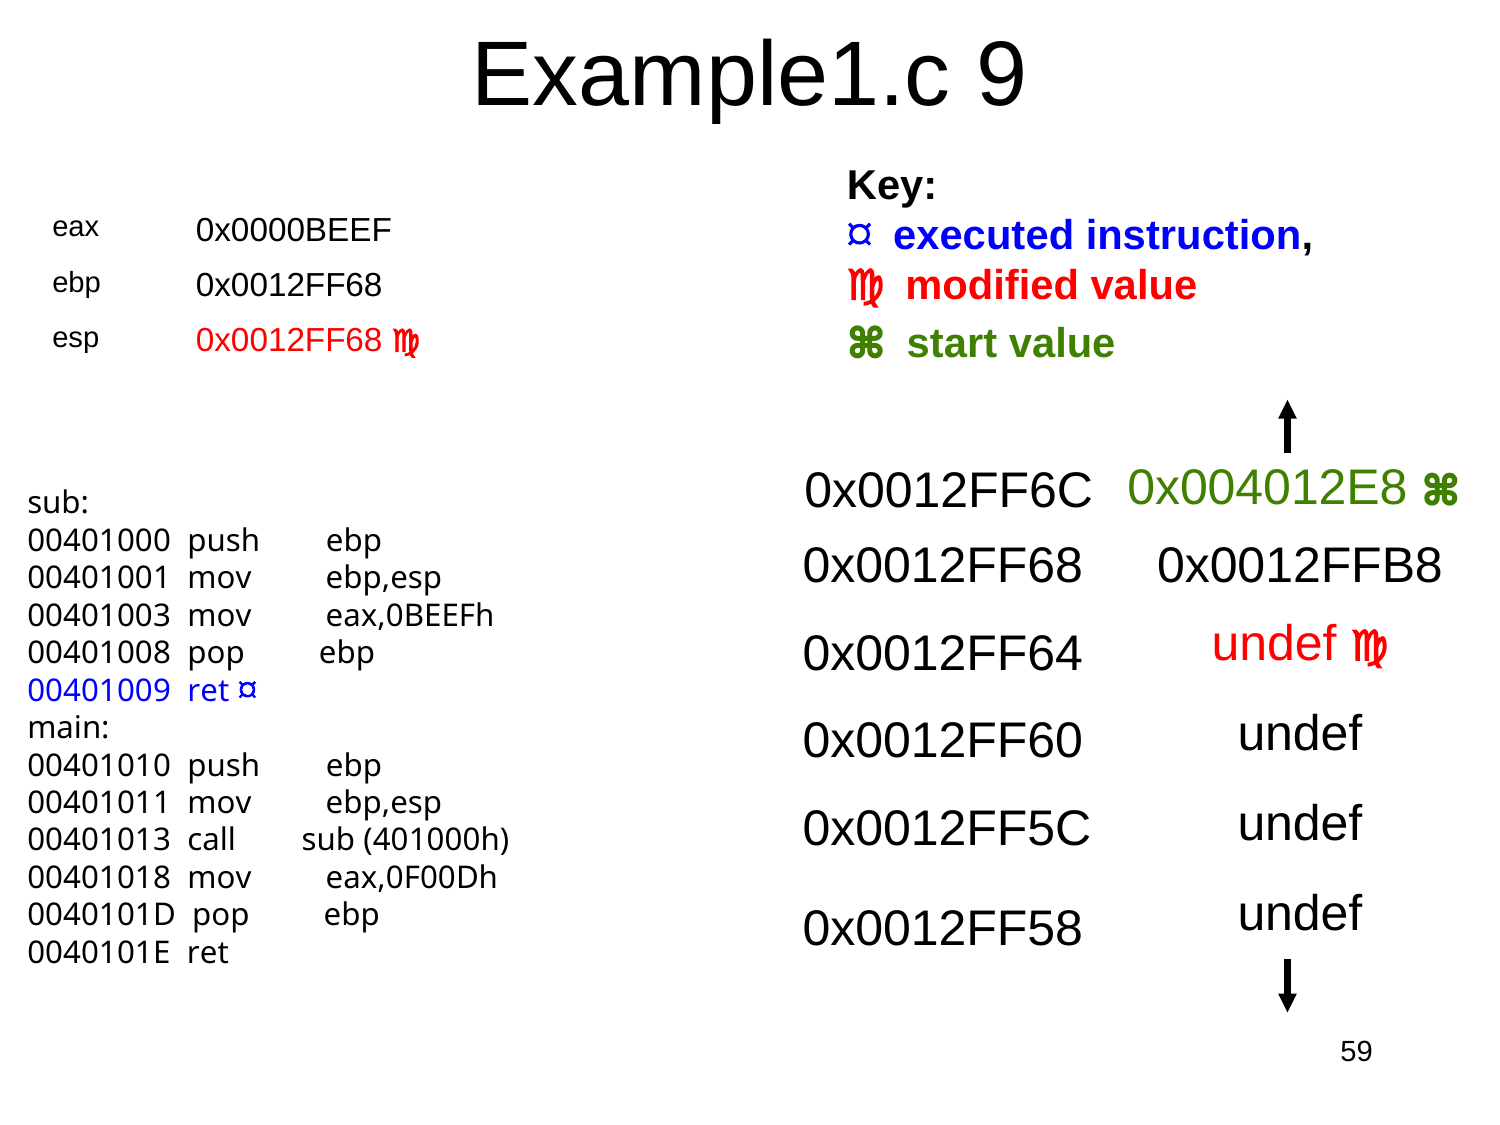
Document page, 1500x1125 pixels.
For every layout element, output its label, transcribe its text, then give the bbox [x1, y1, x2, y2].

table_header 0x0012FFB8 [1112, 525, 1487, 603]
table_cell ebp [38, 255, 181, 311]
text_box 0x0012FF68 [787, 524, 1098, 601]
table_cell 0x0012FF68 [181, 255, 525, 311]
text_box 0x0012FF5C [787, 787, 1107, 863]
text_box 0x0012FF6C [789, 449, 1108, 526]
text_box sub: 00401000 push ebp 00401001 mov ebp,esp 00401003 mov eax,0BEEFh 00401008 pop ebp 00401009 ret  main: 00401010 push ebp 00401011 mov ebp,esp 00401013 call sub (401000h) 00401018 mov eax,0F00Dh 0040101D pop ebp 0040101E ret [12, 474, 775, 1101]
table_header 0x004012E8  [1112, 447, 1487, 525]
table_header 0x0000BEEF [181, 200, 525, 255]
table_cell esp [38, 311, 181, 366]
text_box 0x0012FF58 [787, 887, 1098, 963]
title Example1.c 9 [112, 0, 1388, 163]
table_cell undef [1112, 692, 1487, 783]
text_box <number> [1074, 1025, 1388, 1101]
text_box 0x0012FF60 [787, 699, 1098, 776]
table_cell undef [1112, 872, 1487, 962]
text_box Key: executed instruction, modified value start value [832, 149, 1340, 376]
text_box 0x0012FF64 [787, 612, 1098, 688]
table_cell undef [1112, 783, 1487, 872]
table_cell 0x0012FF68  [181, 311, 525, 366]
table_header eax [38, 200, 181, 255]
table_cell undef  [1112, 603, 1487, 692]
